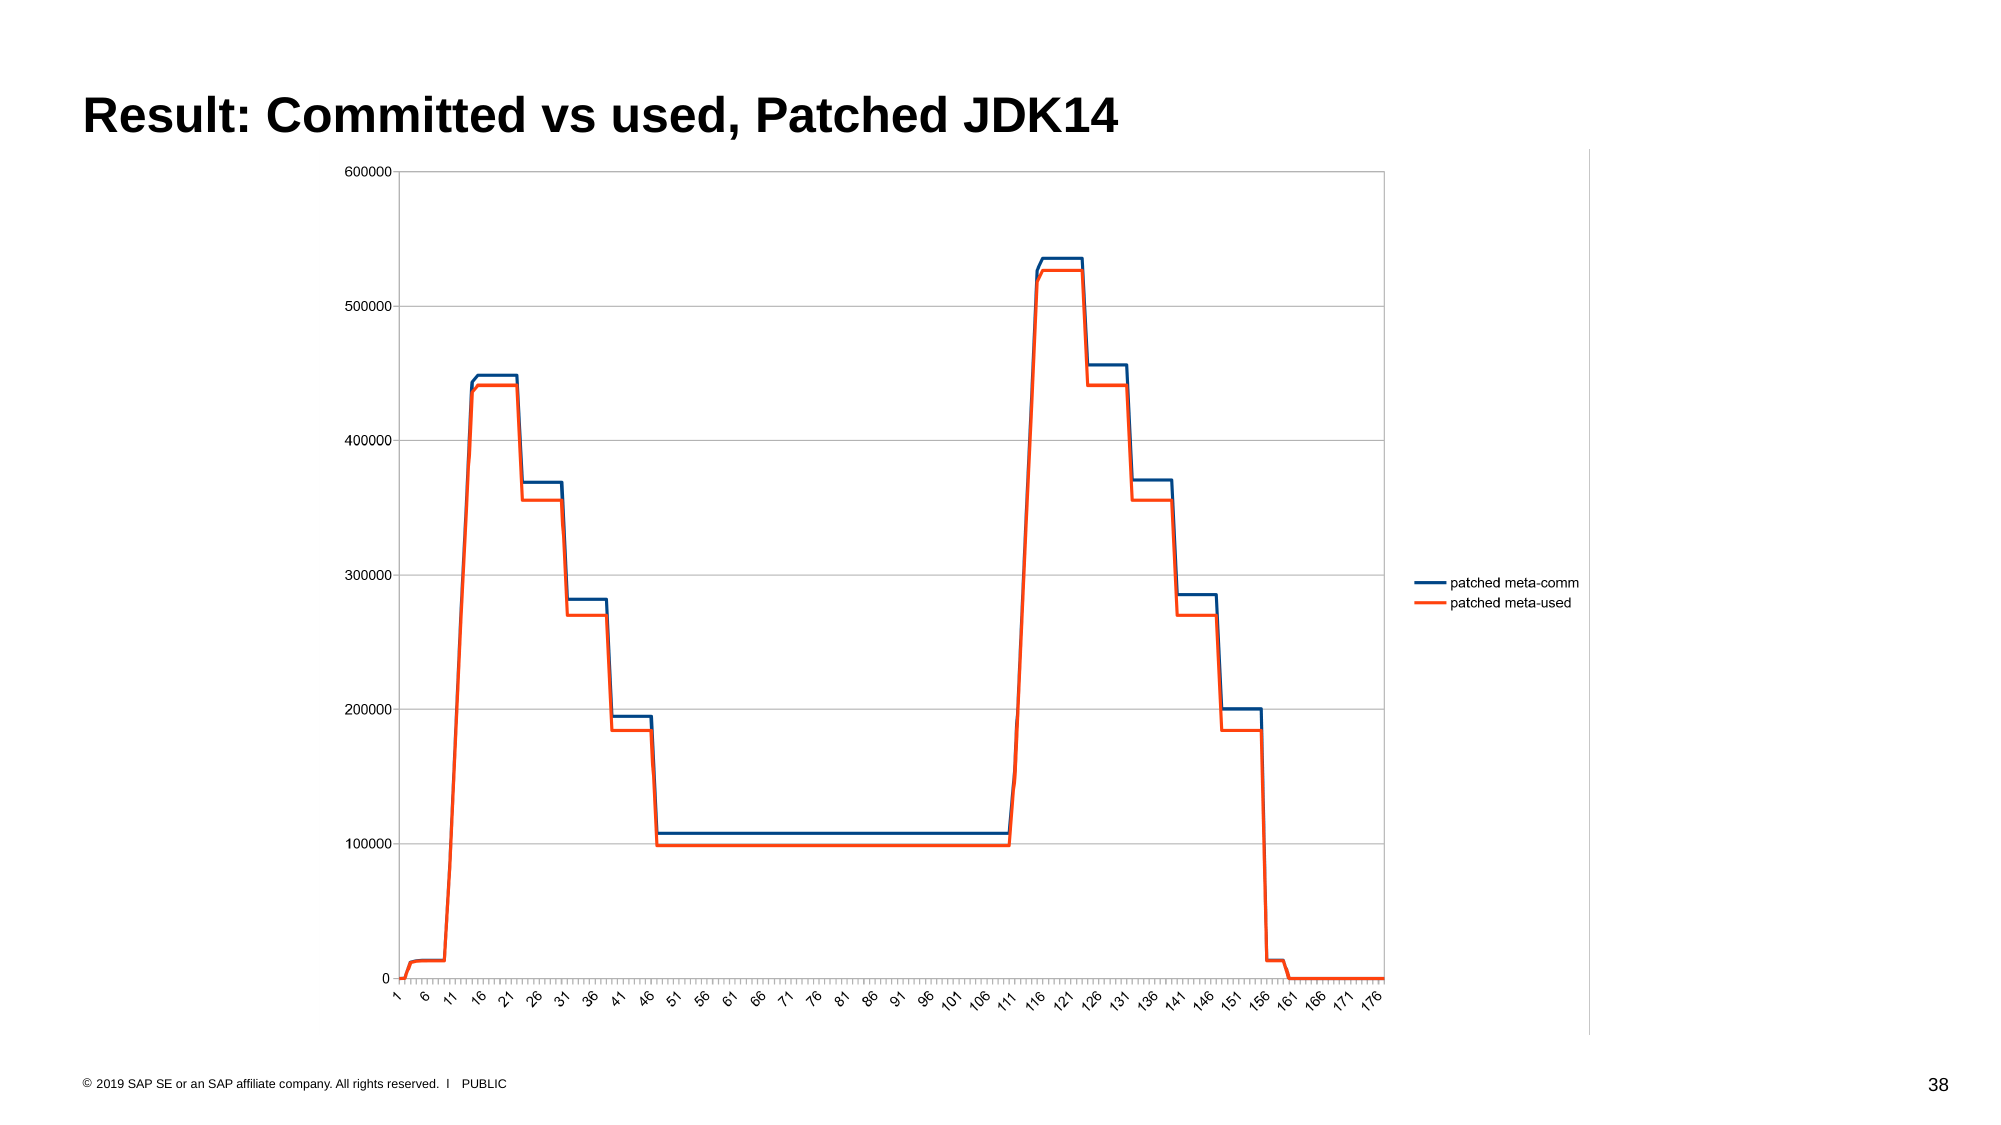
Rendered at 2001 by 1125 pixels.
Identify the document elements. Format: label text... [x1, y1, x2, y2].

picture [319, 149, 1590, 1035]
title Result: Committed vs used, Patched JDK14 [82, 82, 1918, 144]
